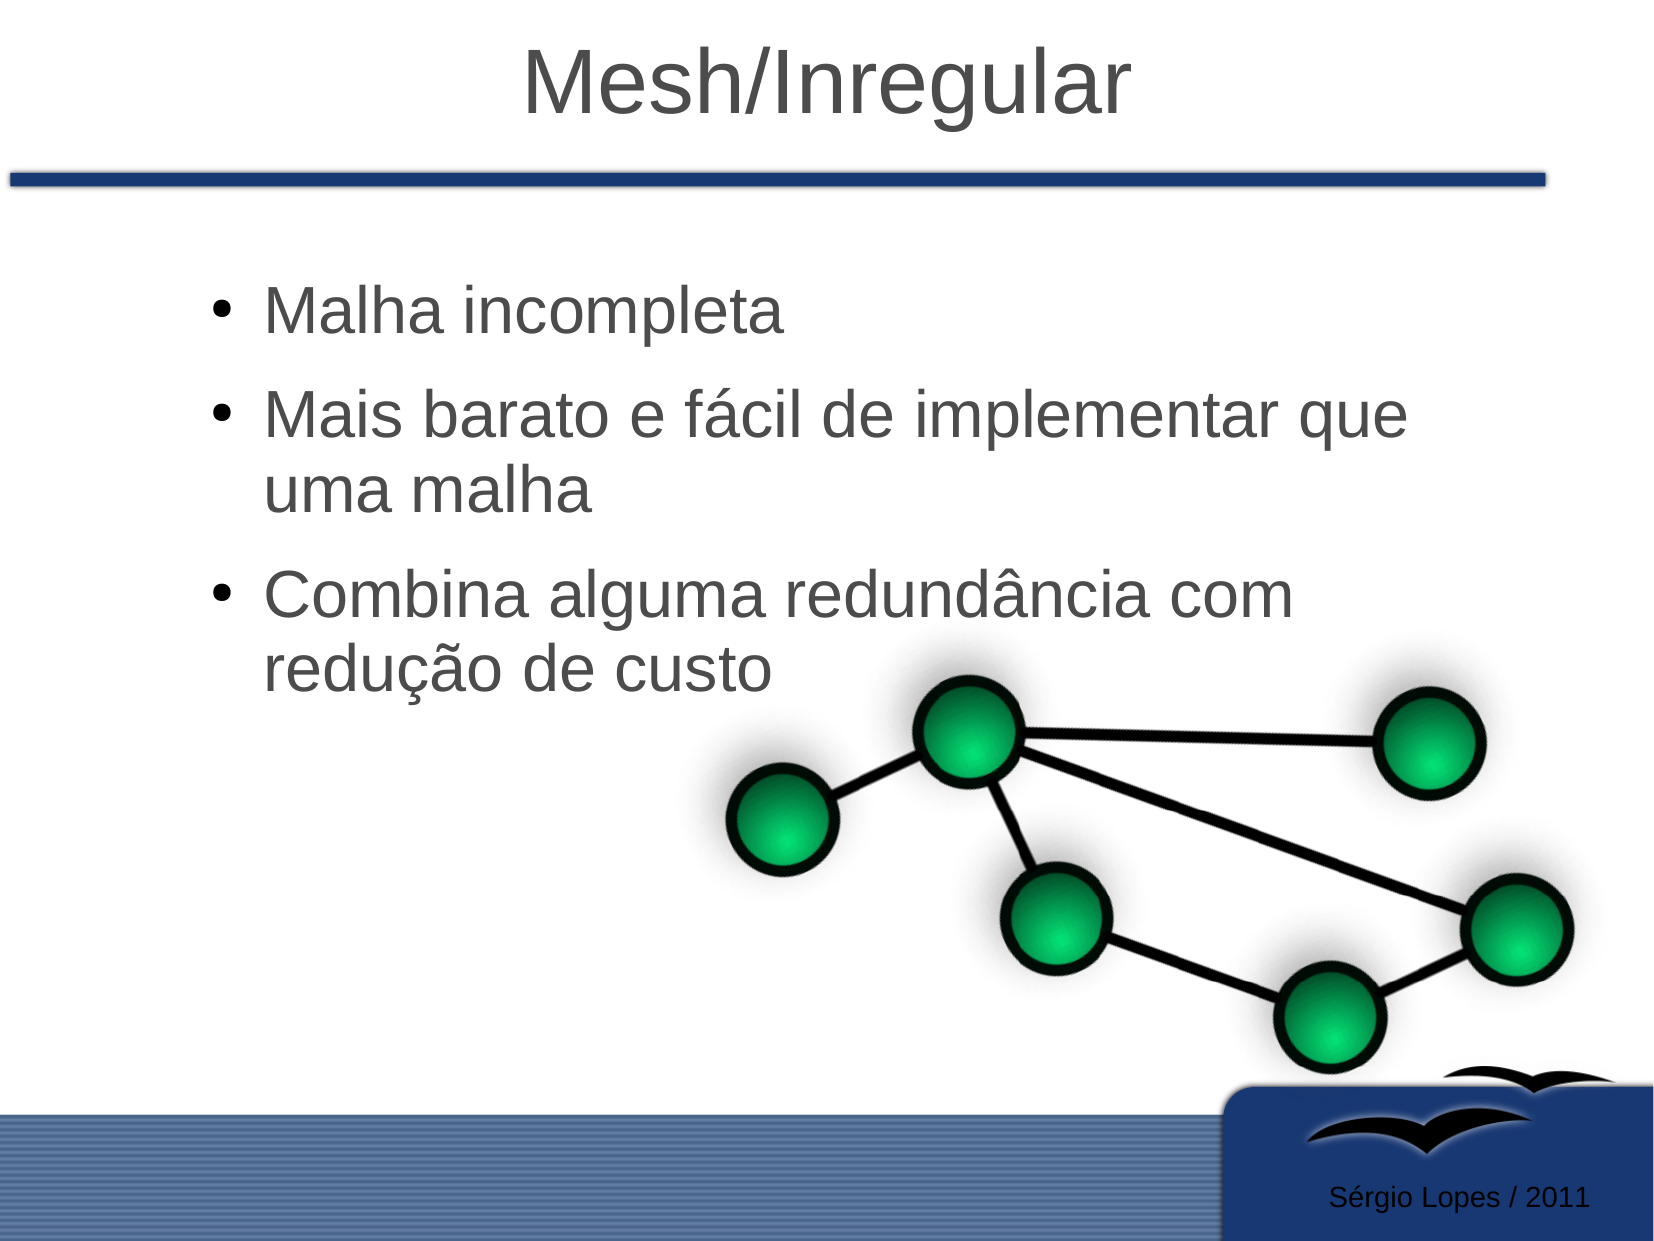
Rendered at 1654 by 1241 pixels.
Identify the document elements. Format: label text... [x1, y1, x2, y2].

list Malha incompleta Mais barato e fácil de implementar que uma malha Combina alguma redundância com redução de custo [121, 273, 1534, 1056]
picture [0, 0, 1654, 1241]
text_box Sérgio Lopes / 2011 [1328, 1181, 1588, 1214]
title Mesh/Inregular [121, 0, 1534, 164]
